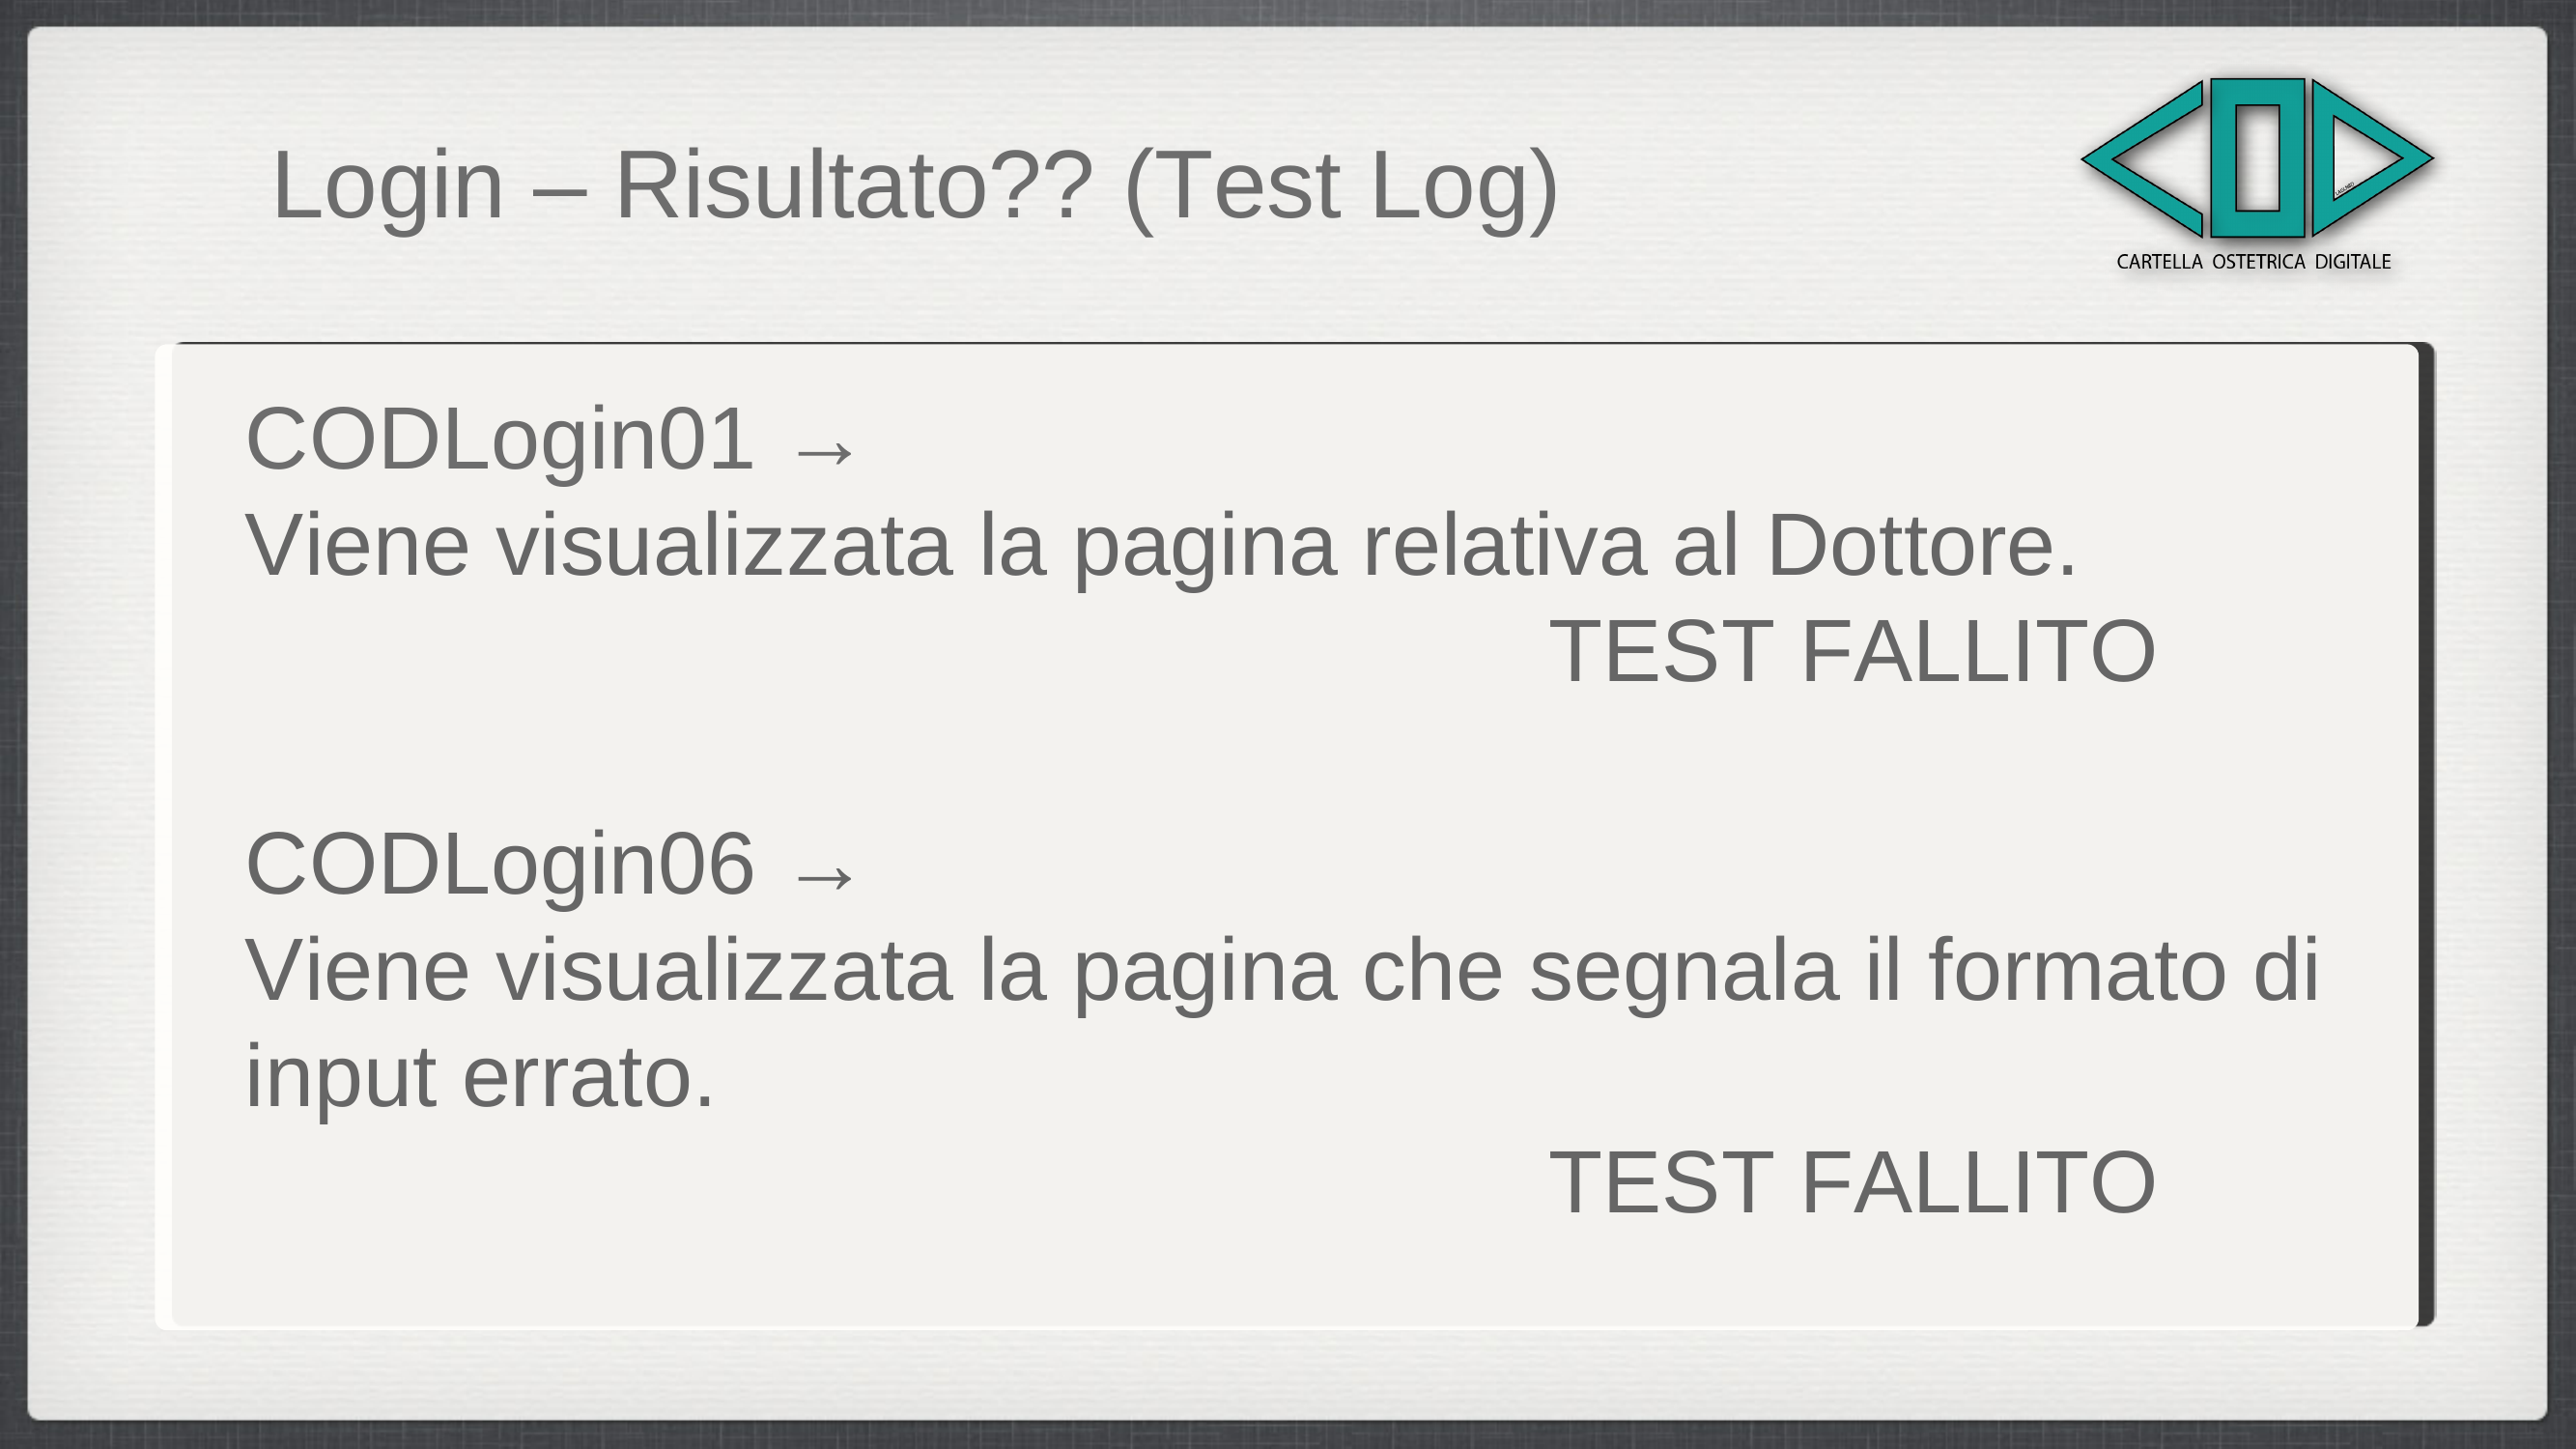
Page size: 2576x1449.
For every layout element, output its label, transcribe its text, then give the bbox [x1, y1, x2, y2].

picture [0, 0, 2576, 1449]
text_box CODLogin01 → Viene visualizzata la pagina relativa al Dottore. TEST FALLITO CODLogin06 → Viene visualizzata la pagina che segnala il formato di input errato. TEST FALLITO [228, 370, 2367, 1348]
text_box Login – Risultato?? (Test Log) [256, 114, 1968, 244]
